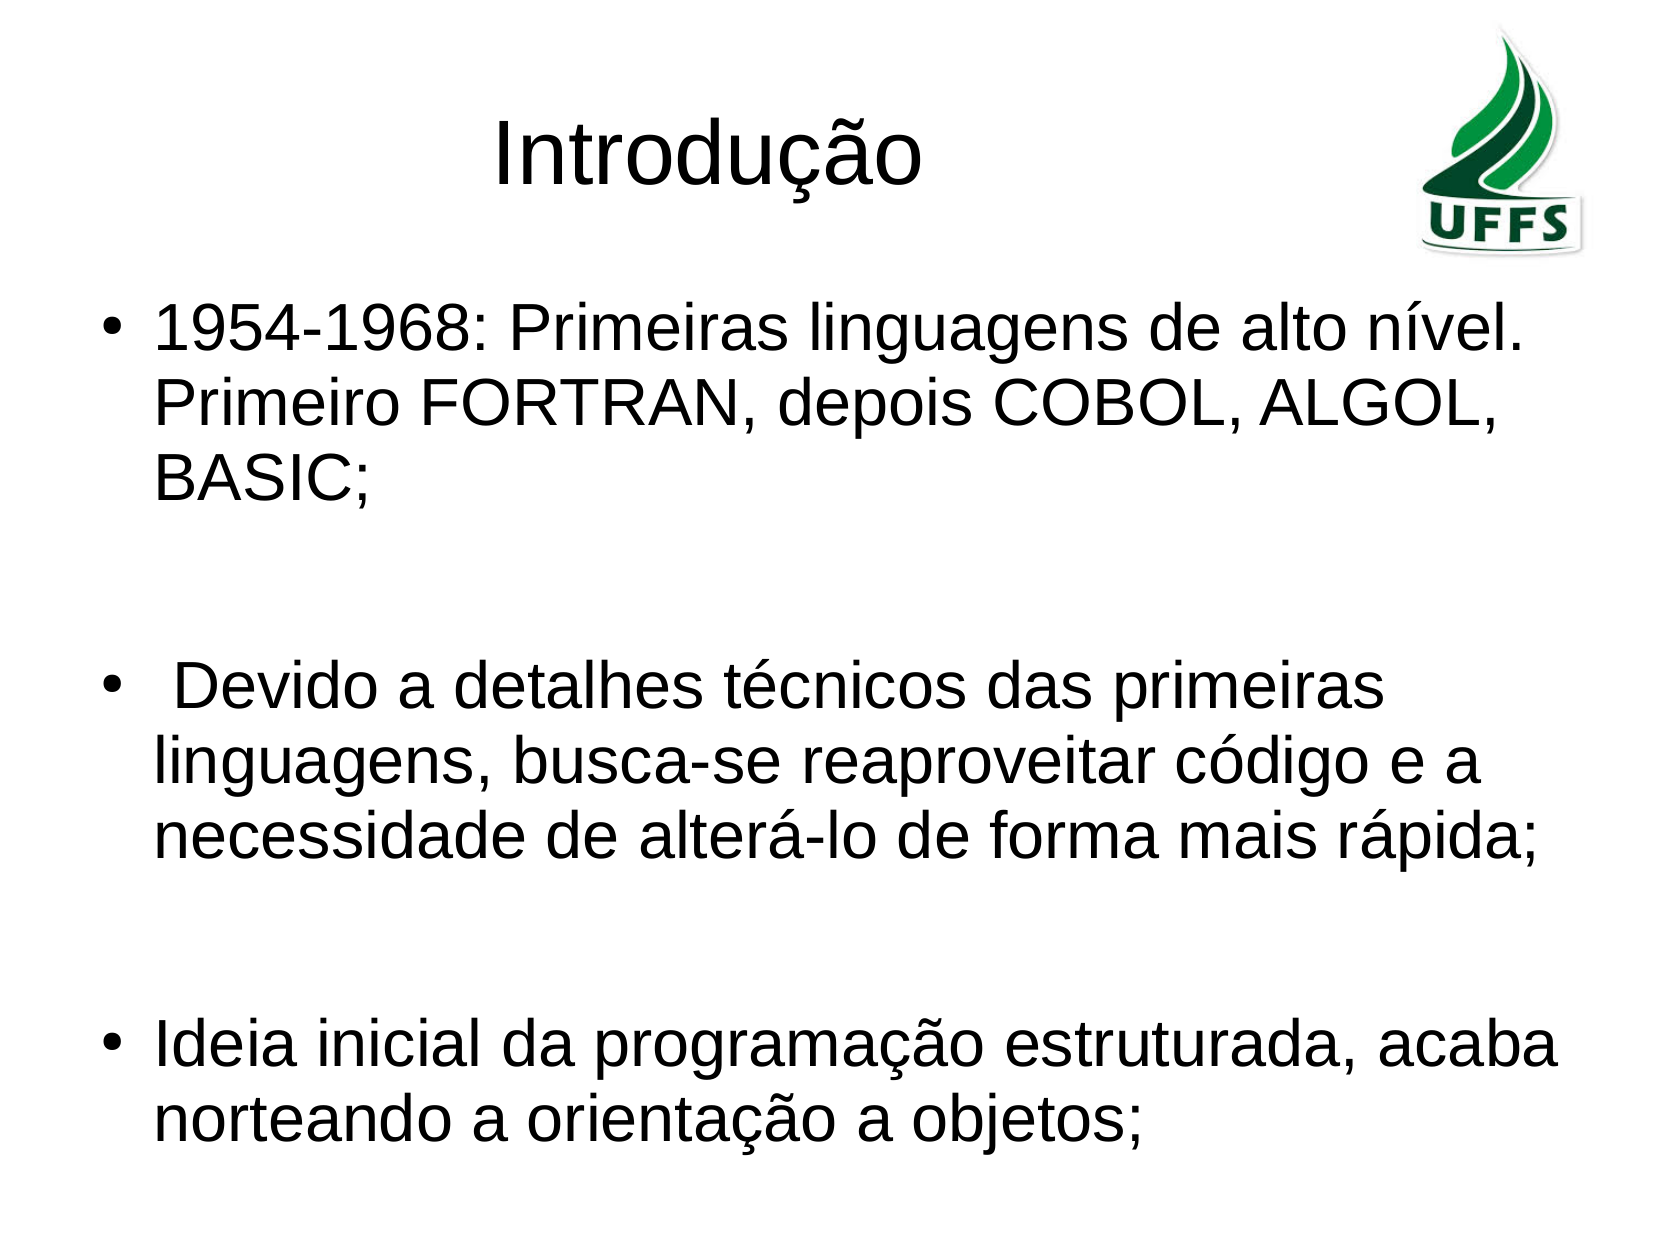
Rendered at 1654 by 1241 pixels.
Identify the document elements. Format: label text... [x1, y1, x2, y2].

title Introdução [82, 49, 1335, 257]
list 1954-1968: Primeiras linguagens de alto nível. Primeiro FORTRAN, depois COBOL, ALGOL, BASIC; Devido a detalhes técnicos das primeiras linguagens, busca-se reaproveitar código e a necessidade de alterá-lo de forma mais rápida; Ideia inicial da programação estruturada, acaba norteando a orientação a objetos; [82, 290, 1571, 1170]
picture [1381, 20, 1624, 272]
